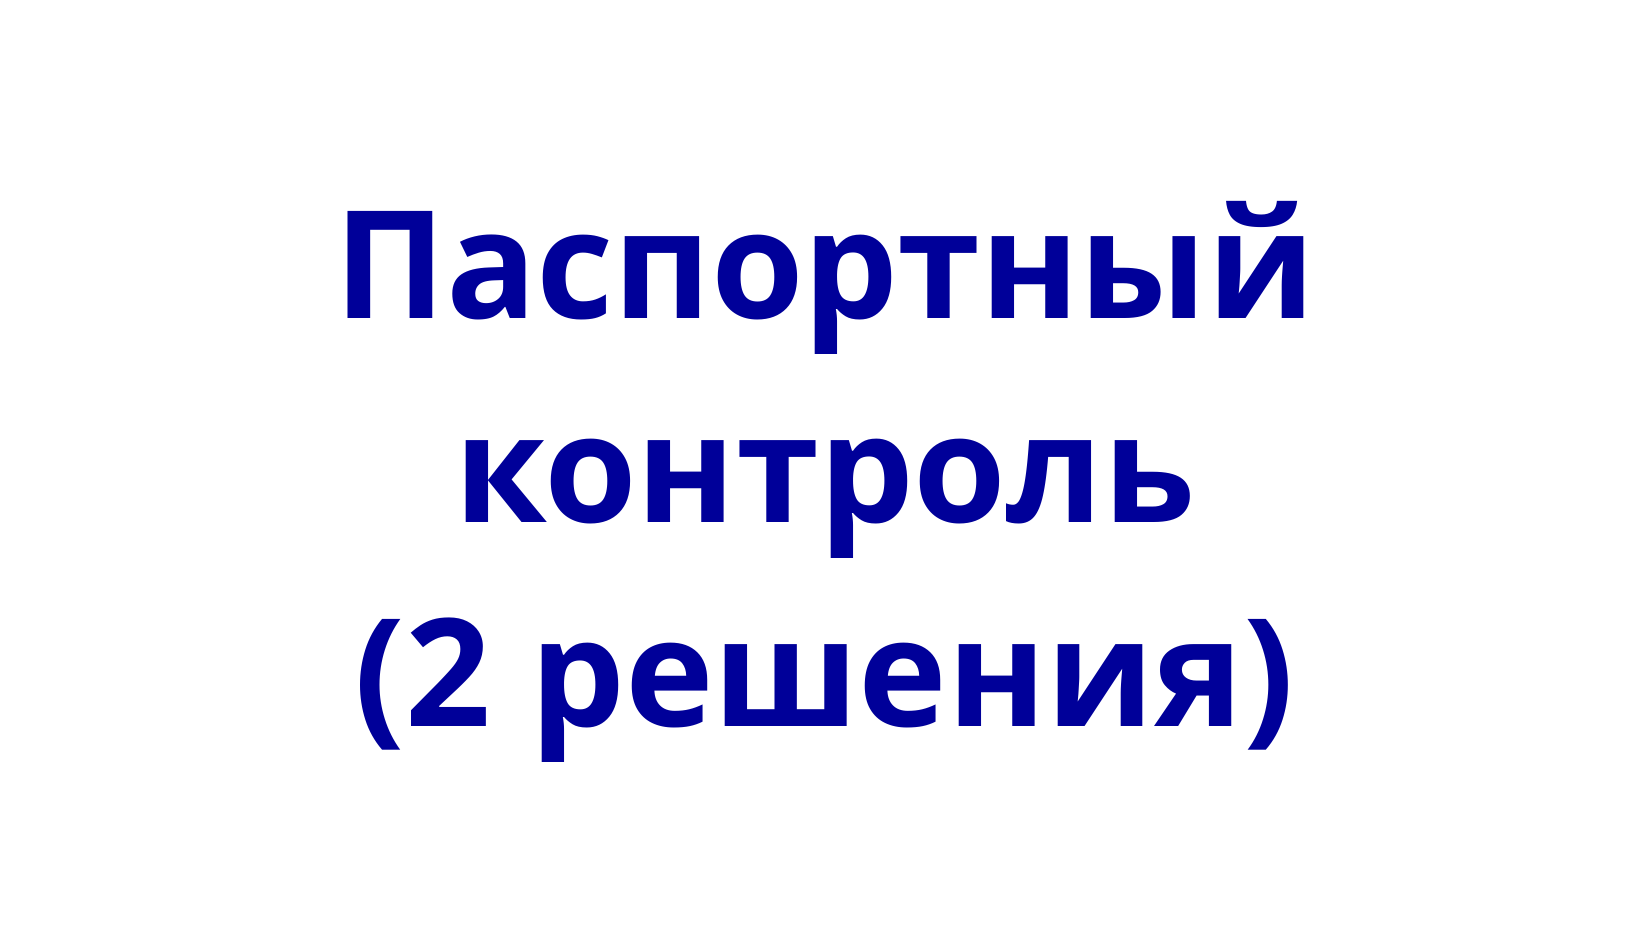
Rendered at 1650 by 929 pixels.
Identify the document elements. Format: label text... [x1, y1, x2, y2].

subtitle Паспортный контроль (2 решения) [0, 0, 1650, 929]
